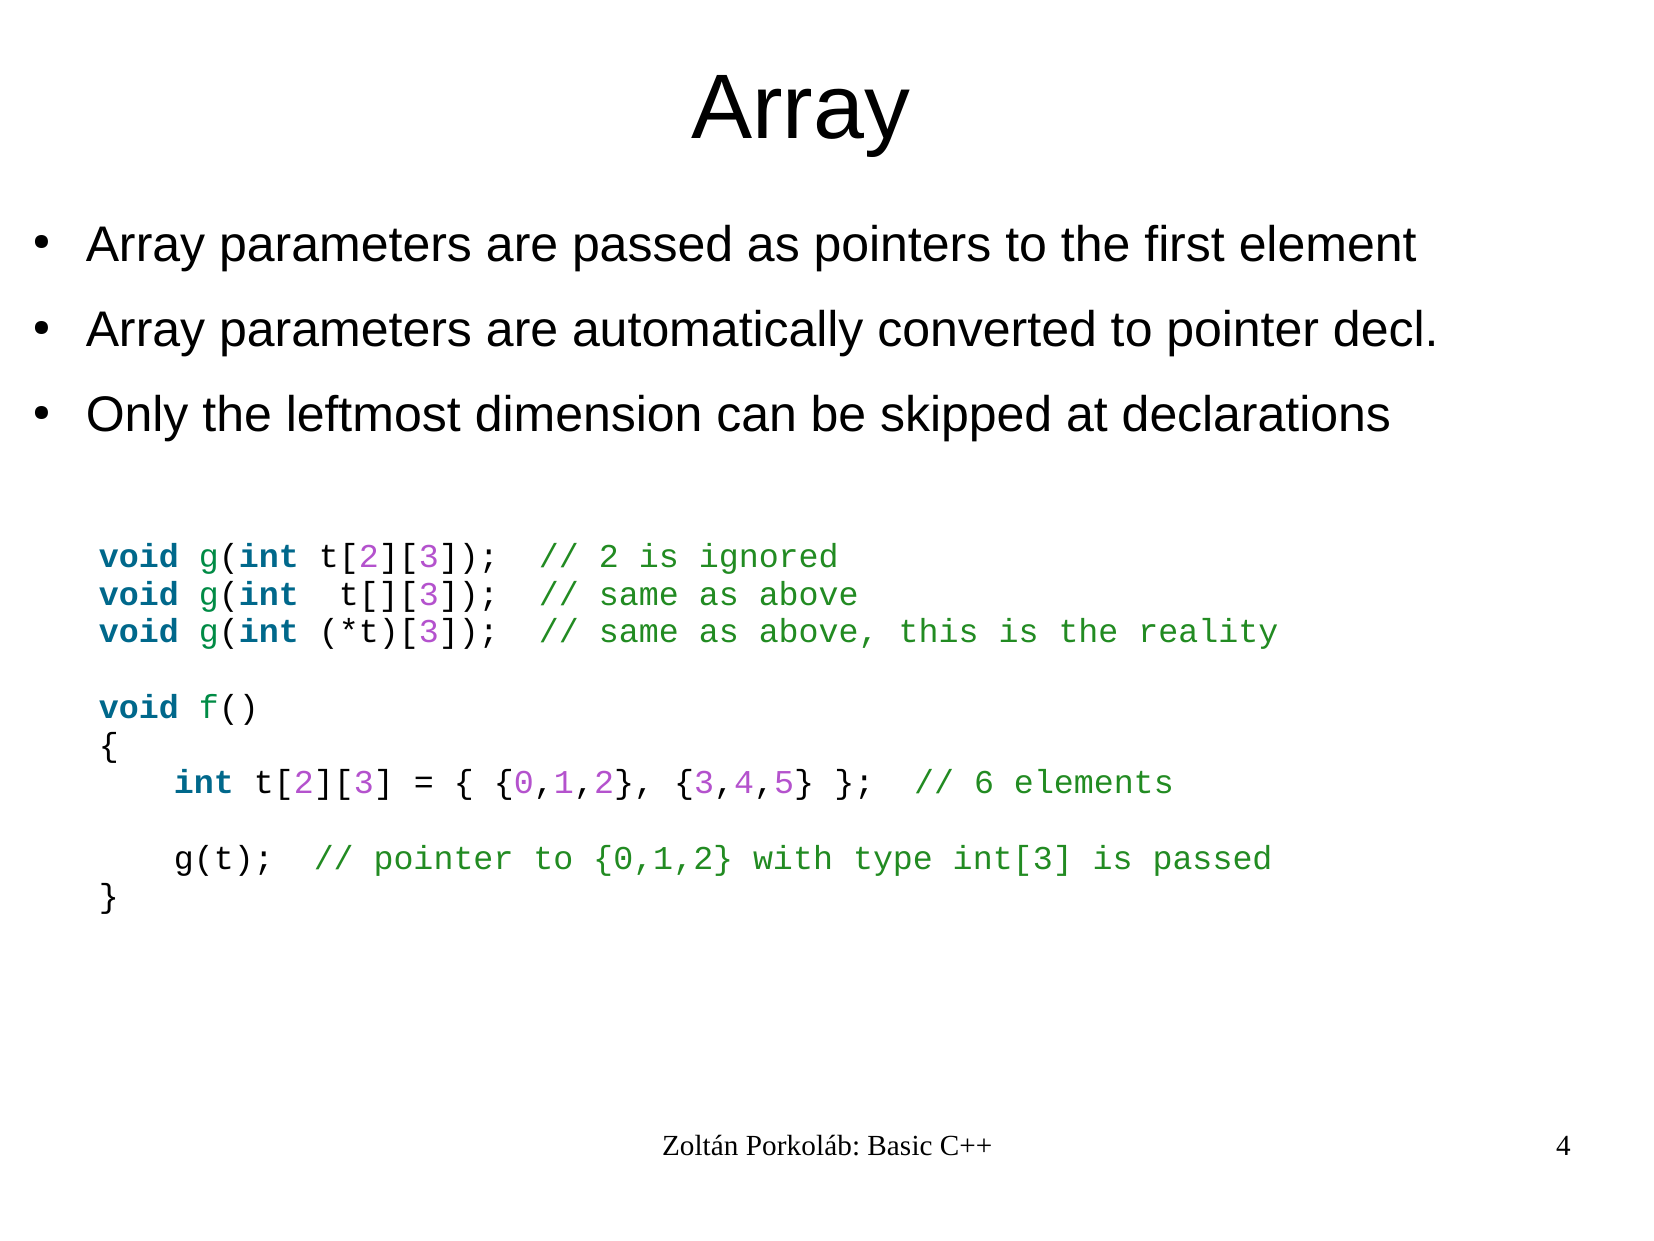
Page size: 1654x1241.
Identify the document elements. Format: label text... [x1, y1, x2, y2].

title Array [56, 2, 1546, 135]
text_box void g(int t[2][3]); // 2 is ignored void g(int t[][3]); // same as above void g(int (*t)[3]); // same as above, this is the reality void f() { int t[2][3] = { {0,1,2}, {3,4,5} }; // 6 elements g(t); // pointer to {0,1,2} with type int[3] is passed } [84, 532, 1576, 1186]
list Array parameters are passed as pointers to the first element Array parameters are automatically converted to pointer decl. Only the leftmost dimension can be skipped at declarations [15, 135, 1576, 556]
